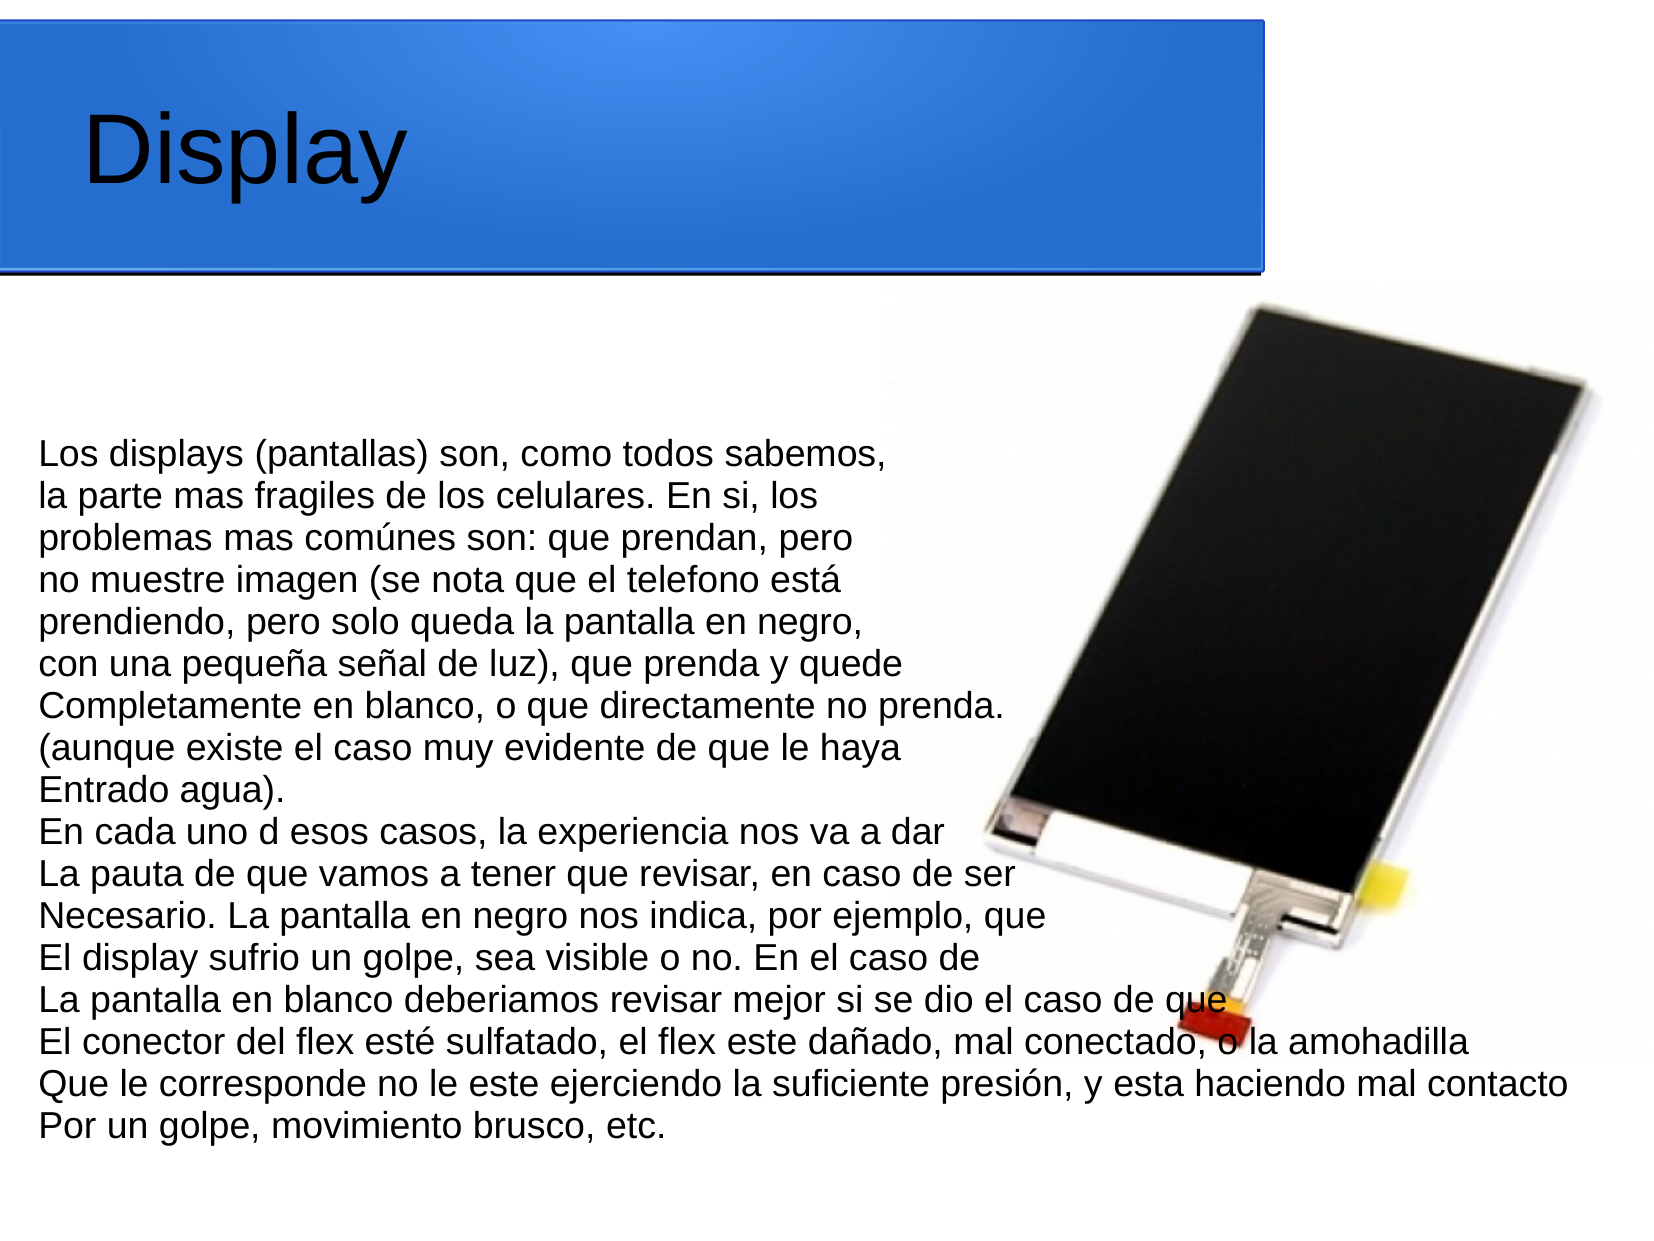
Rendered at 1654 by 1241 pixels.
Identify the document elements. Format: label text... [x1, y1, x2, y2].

title Display [82, 47, 1235, 252]
picture [885, 283, 1654, 1065]
text_box Los displays (pantallas) son, como todos sabemos, la parte mas fragiles de los celulares. En si, los problemas mas comúnes son: que prendan, pero no muestre imagen (se nota que el telefono está prendiendo, pero solo queda la pantalla en negro, con una pequeña señal de luz), que prenda y quede Completamente en blanco, o que directamente no prenda. (aunque existe el caso muy evidente de que le haya Entrado agua). En cada uno d esos casos, la experiencia nos va a dar La pauta de que vamos a tener que revisar, en caso de ser Necesario. La pantalla en negro nos indica, por ejemplo, que El display sufrio un golpe, sea visible o no. En el caso de La pantalla en blanco deberiamos revisar mejor si se dio el caso de que El conector del flex esté sulfatado, el flex este dañado, mal conectado, o la amohadilla Que le corresponde no le este ejerciendo la suficiente presión, y esta haciendo mal contacto Por un golpe, movimiento brusco, etc. [23, 425, 1632, 1154]
